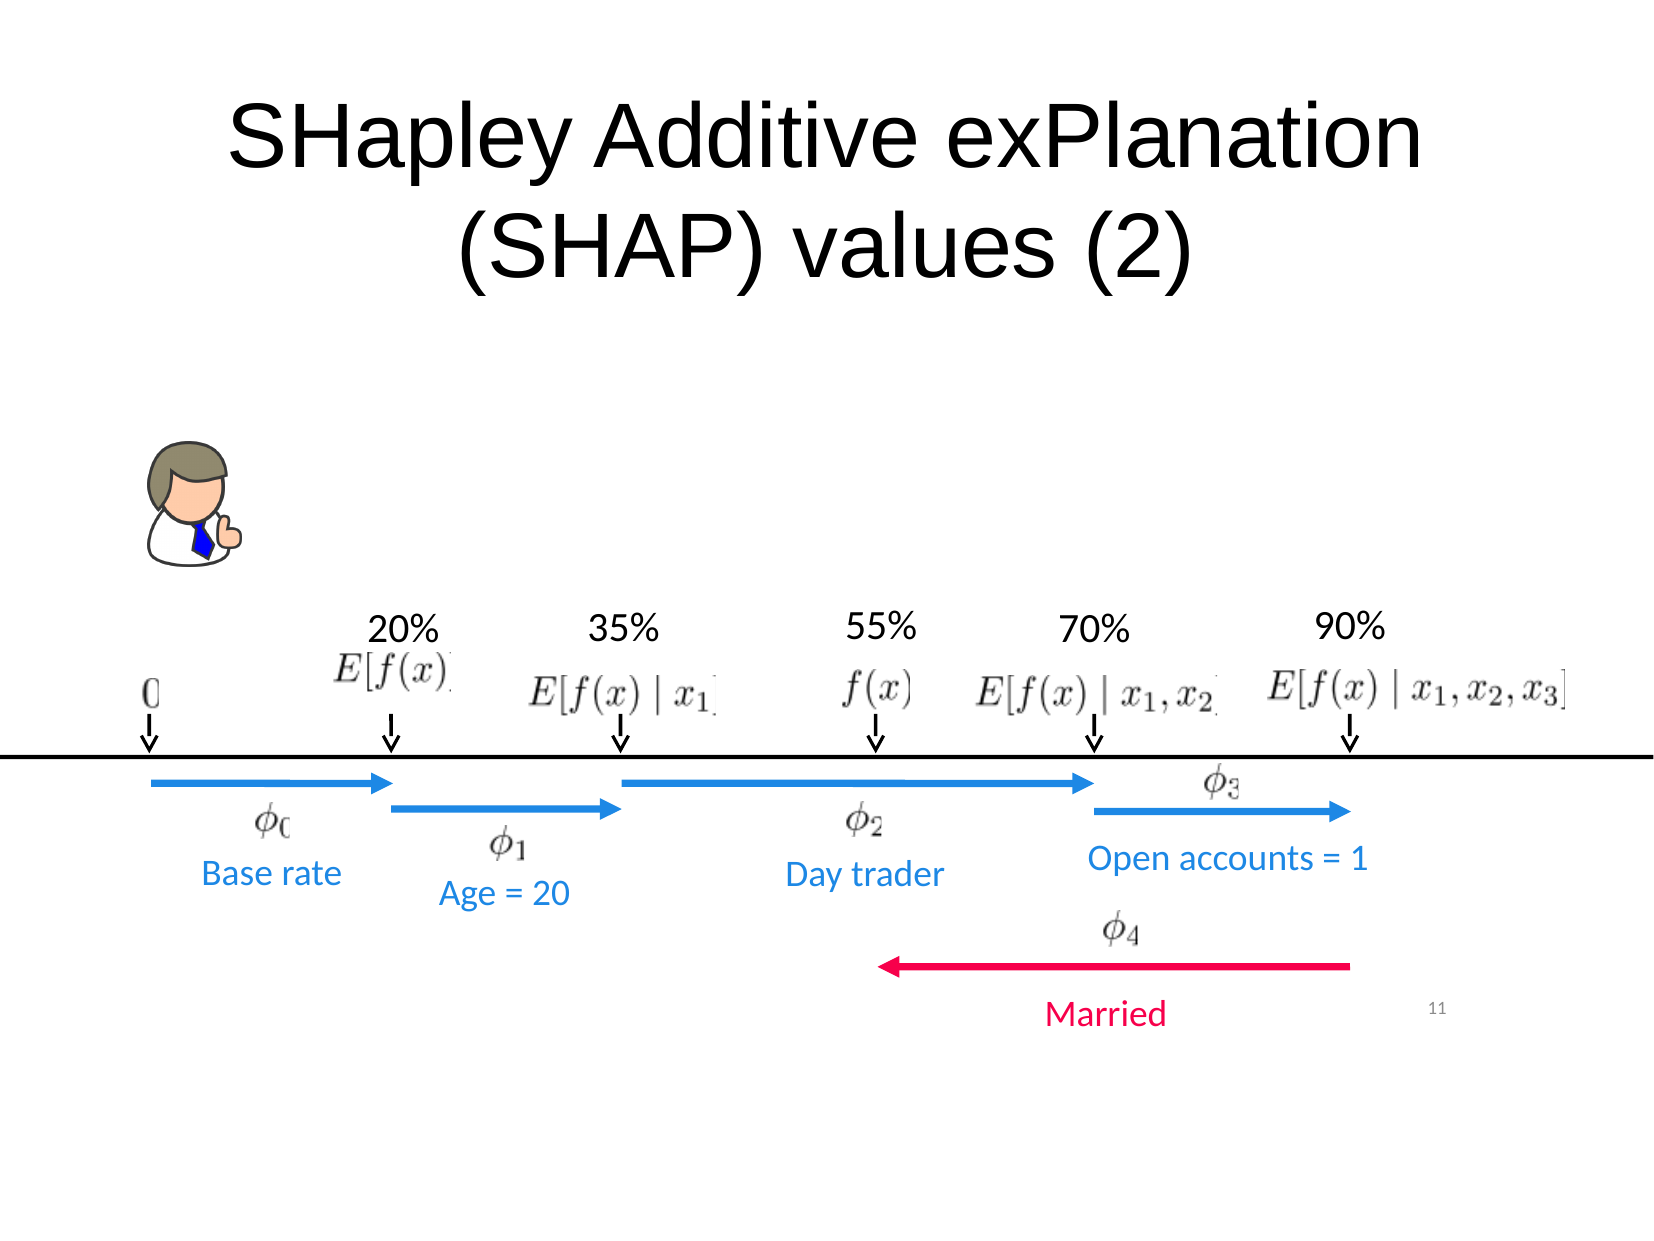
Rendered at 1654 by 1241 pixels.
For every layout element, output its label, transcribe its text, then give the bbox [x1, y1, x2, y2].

picture [139, 678, 159, 709]
text_box 20% [352, 593, 455, 659]
picture [147, 441, 242, 567]
picture [1267, 669, 1565, 710]
text_box 35% [572, 592, 675, 658]
text_box 90% [1298, 590, 1401, 656]
text_box Day trader [770, 841, 961, 902]
picture [488, 825, 525, 860]
text_box 70% [1043, 593, 1146, 659]
picture [254, 802, 290, 839]
text_box Base rate [186, 840, 358, 901]
picture [332, 652, 451, 692]
picture [841, 669, 910, 710]
picture [528, 675, 716, 716]
picture [845, 801, 882, 837]
text_box 55% [830, 590, 933, 656]
text_box Married [1029, 981, 1183, 1042]
picture [1203, 763, 1239, 800]
text_box <number> [1183, 984, 1462, 1029]
title SHapley Additive exPlanation (SHAP) values (2) [113, 66, 1540, 306]
picture [973, 675, 1218, 716]
text_box Open accounts = 1 [1072, 825, 1384, 886]
text_box Age = 20 [423, 860, 586, 921]
picture [1102, 910, 1138, 947]
